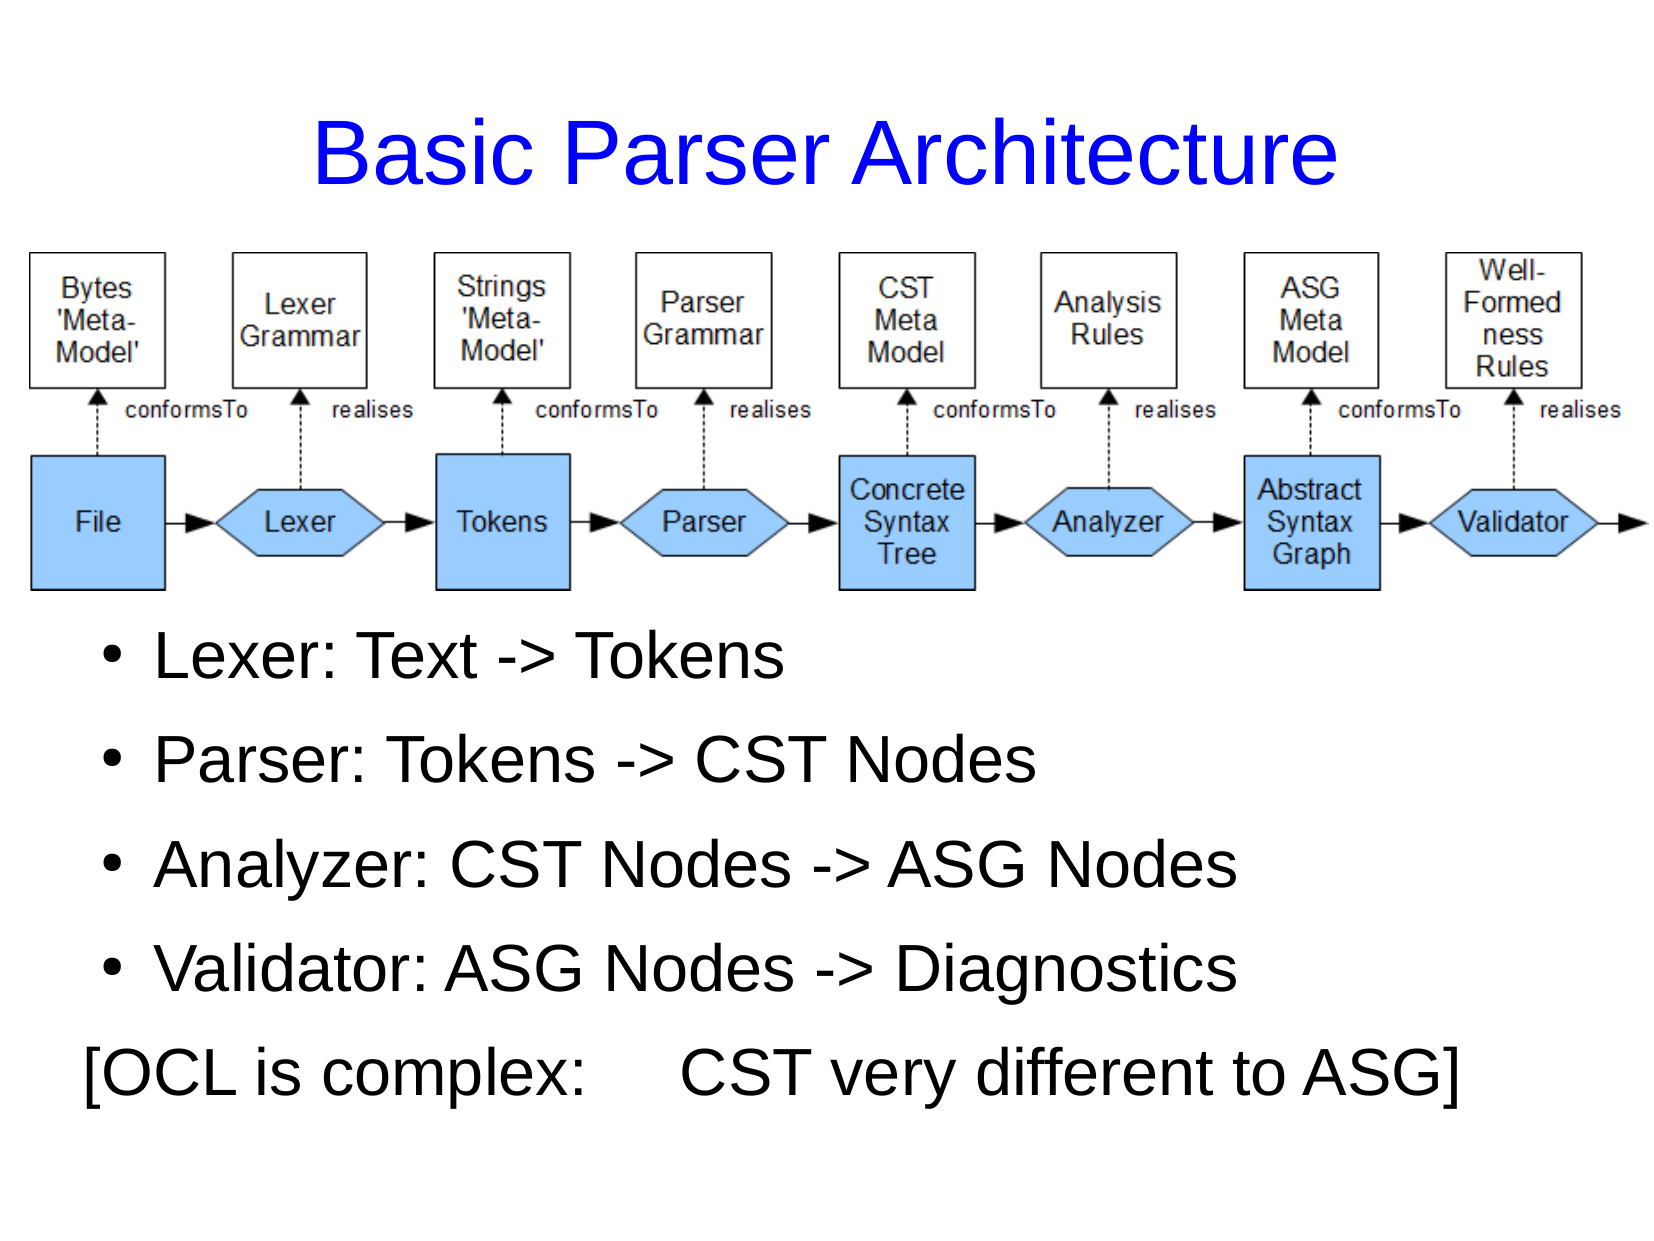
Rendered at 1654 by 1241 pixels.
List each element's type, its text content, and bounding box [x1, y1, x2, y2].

list Lexer: Text -> Tokens Parser: Tokens -> CST Nodes Analyzer: CST Nodes -> ASG Nodes Validator: ASG Nodes -> Diagnostics [OCL is complex: CST very different to ASG] [82, 618, 1571, 1111]
title Basic Parser Architecture [82, 56, 1571, 250]
picture [29, 252, 1649, 591]
